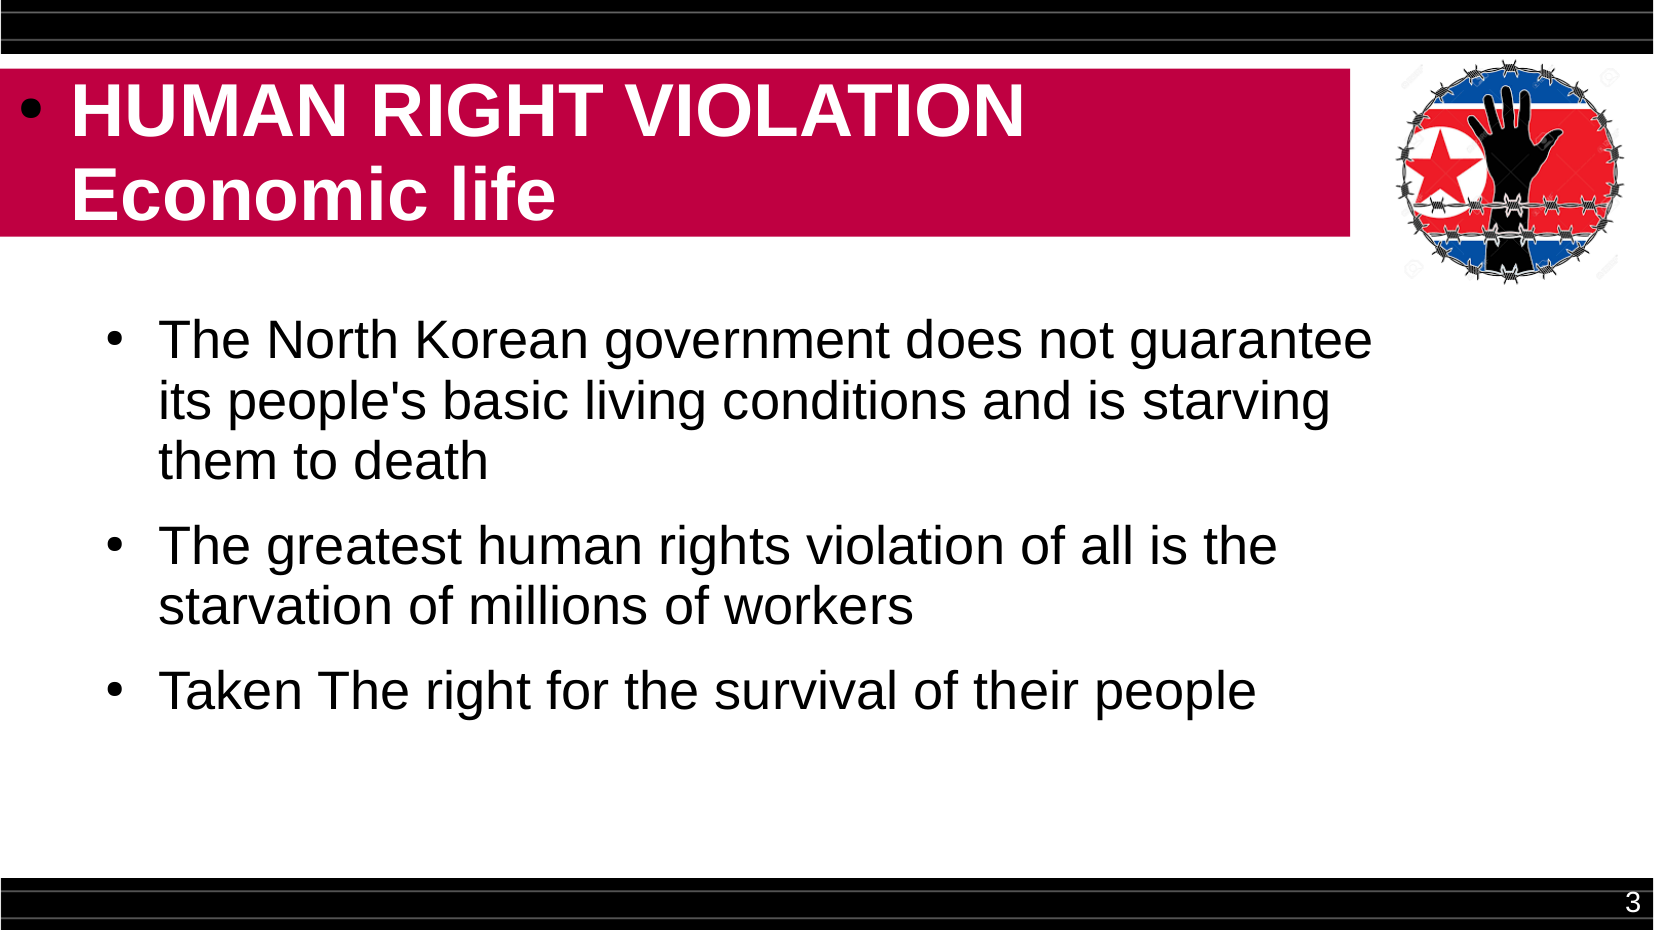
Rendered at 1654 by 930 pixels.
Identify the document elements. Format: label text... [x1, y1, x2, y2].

picture [1395, 59, 1625, 285]
picture [0, 0, 1654, 54]
title HUMAN RIGHT VIOLATION Economic life [0, 68, 1351, 237]
picture [0, 878, 1654, 930]
list The North Korean government does not guarantee its people's basic living conditions and is starving them to death The greatest human rights violation of all is the starvation of millions of workers Taken The right for the survival of their people [87, 309, 1411, 796]
